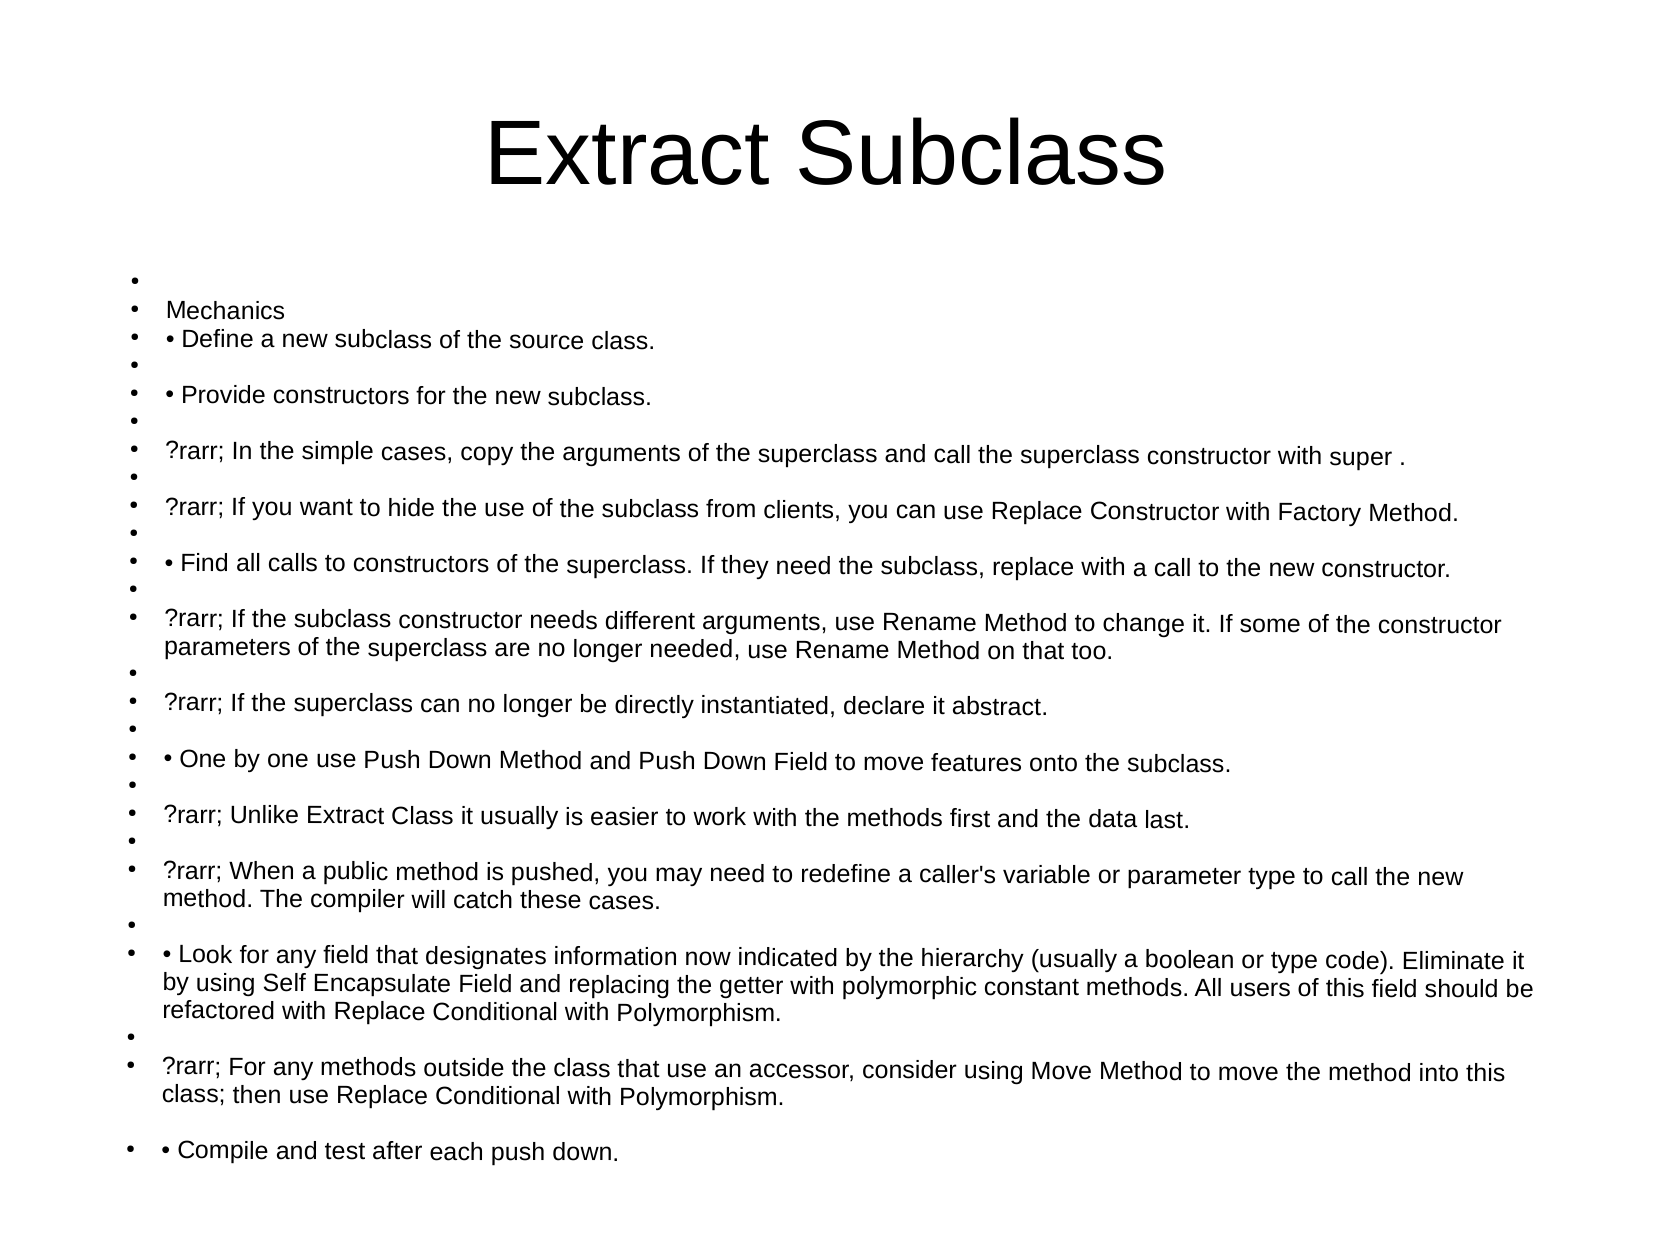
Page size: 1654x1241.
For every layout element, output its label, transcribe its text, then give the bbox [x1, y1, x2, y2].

text_box Mechanics • Define a new subclass of the source class. • Provide constructors for the new subclass. ?rarr; In the simple cases, copy the arguments of the superclass and call the superclass constructor with super . ?rarr; If you want to hide the use of the subclass from clients, you can use Replace Constructor with Factory Method. • Find all calls to constructors of the superclass. If they need the subclass, replace with a call to the new constructor. ?rarr; If the subclass constructor needs different arguments, use Rename Method to change it. If some of the constructor parameters of the superclass are no longer needed, use Rename Method on that too. ?rarr; If the superclass can no longer be directly instantiated, declare it abstract. • One by one use Push Down Method and Push Down Field to move features onto the subclass. ?rarr; Unlike Extract Class it usually is easier to work with the methods first and the data last. ?rarr; When a public method is pushed, you may need to redefine a caller's variable or parameter type to call the new method. The compiler will catch these cases. • Look for any field that designates information now indicated by the hierarchy (usually a boolean or type code). Eliminate it by using Self Encapsulate Field and replacing the getter with polymorphic constant methods. All users of this field should be refactored with Replace Conditional with Polymorphism. ?rarr; For any methods outside the class that use an accessor, consider using Move Method to move the method into this class; then use Replace Conditional with Polymorphism. • Compile and test after each push down. [90, 242, 1560, 1197]
title Extract Subclass [82, 49, 1571, 257]
